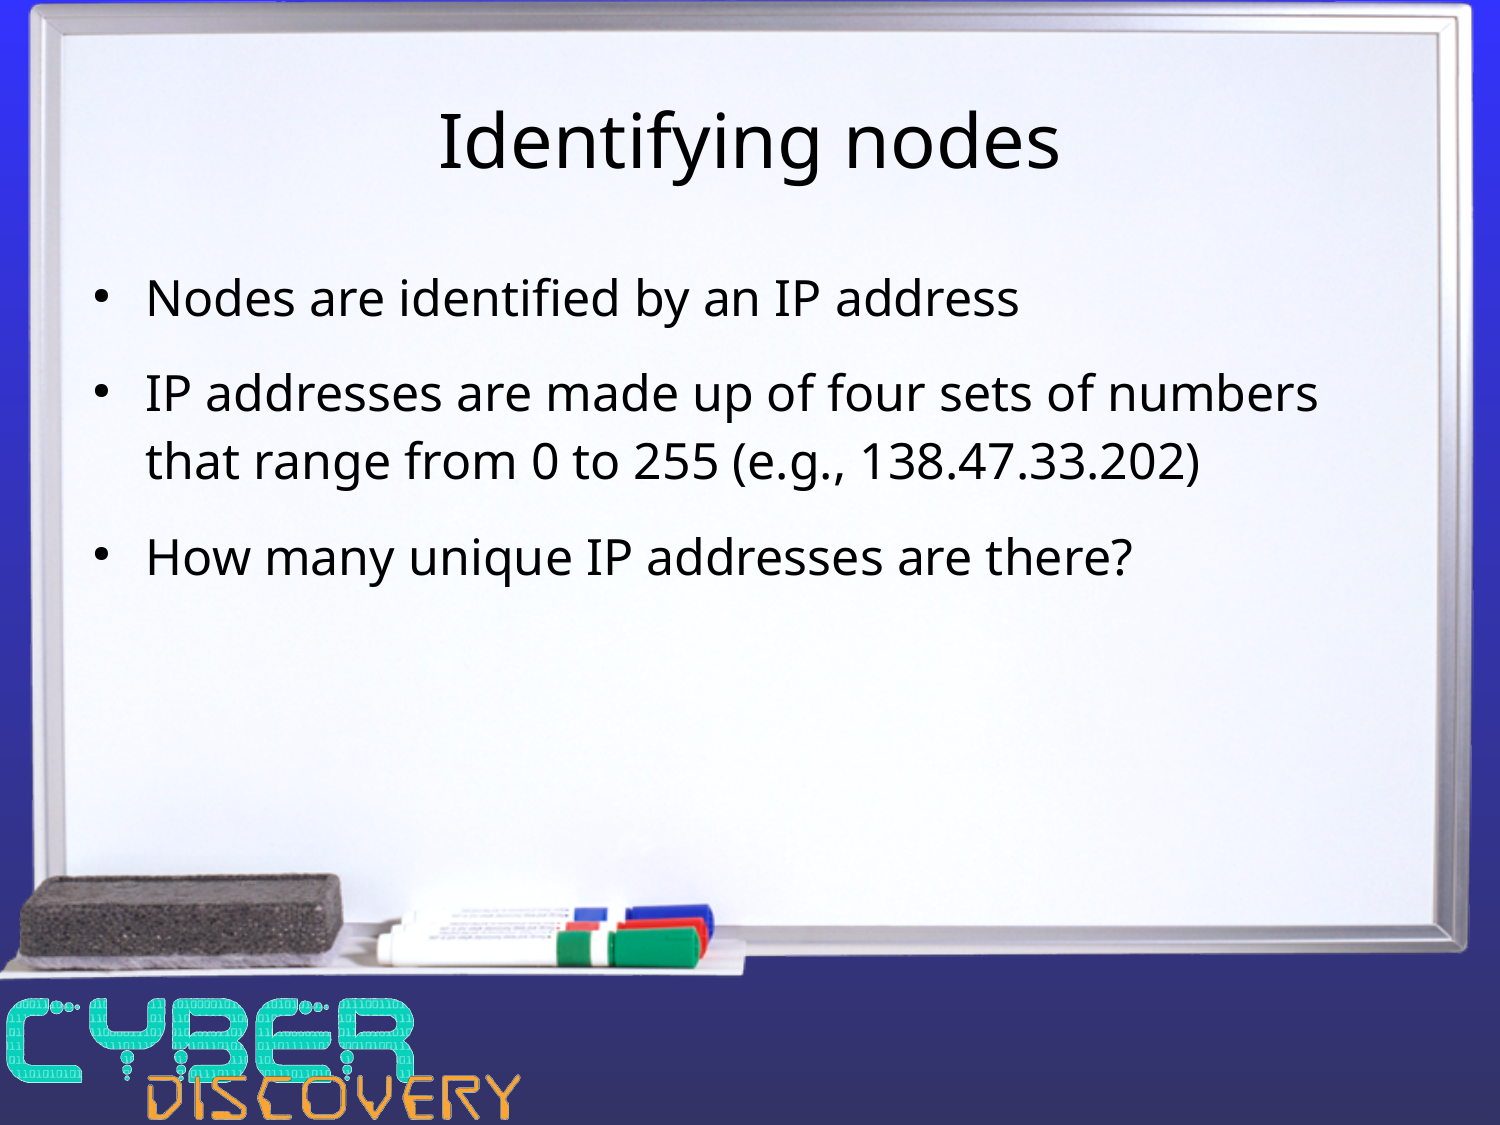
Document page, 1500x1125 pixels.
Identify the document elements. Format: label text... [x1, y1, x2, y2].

list Nodes are identified by an IP address IP addresses are made up of four sets of numbers that range from 0 to 255 (e.g., 138.47.33.202) How many unique IP addresses are there? [74, 263, 1425, 916]
picture [0, 0, 1500, 1125]
title Identifying nodes [74, 44, 1425, 233]
